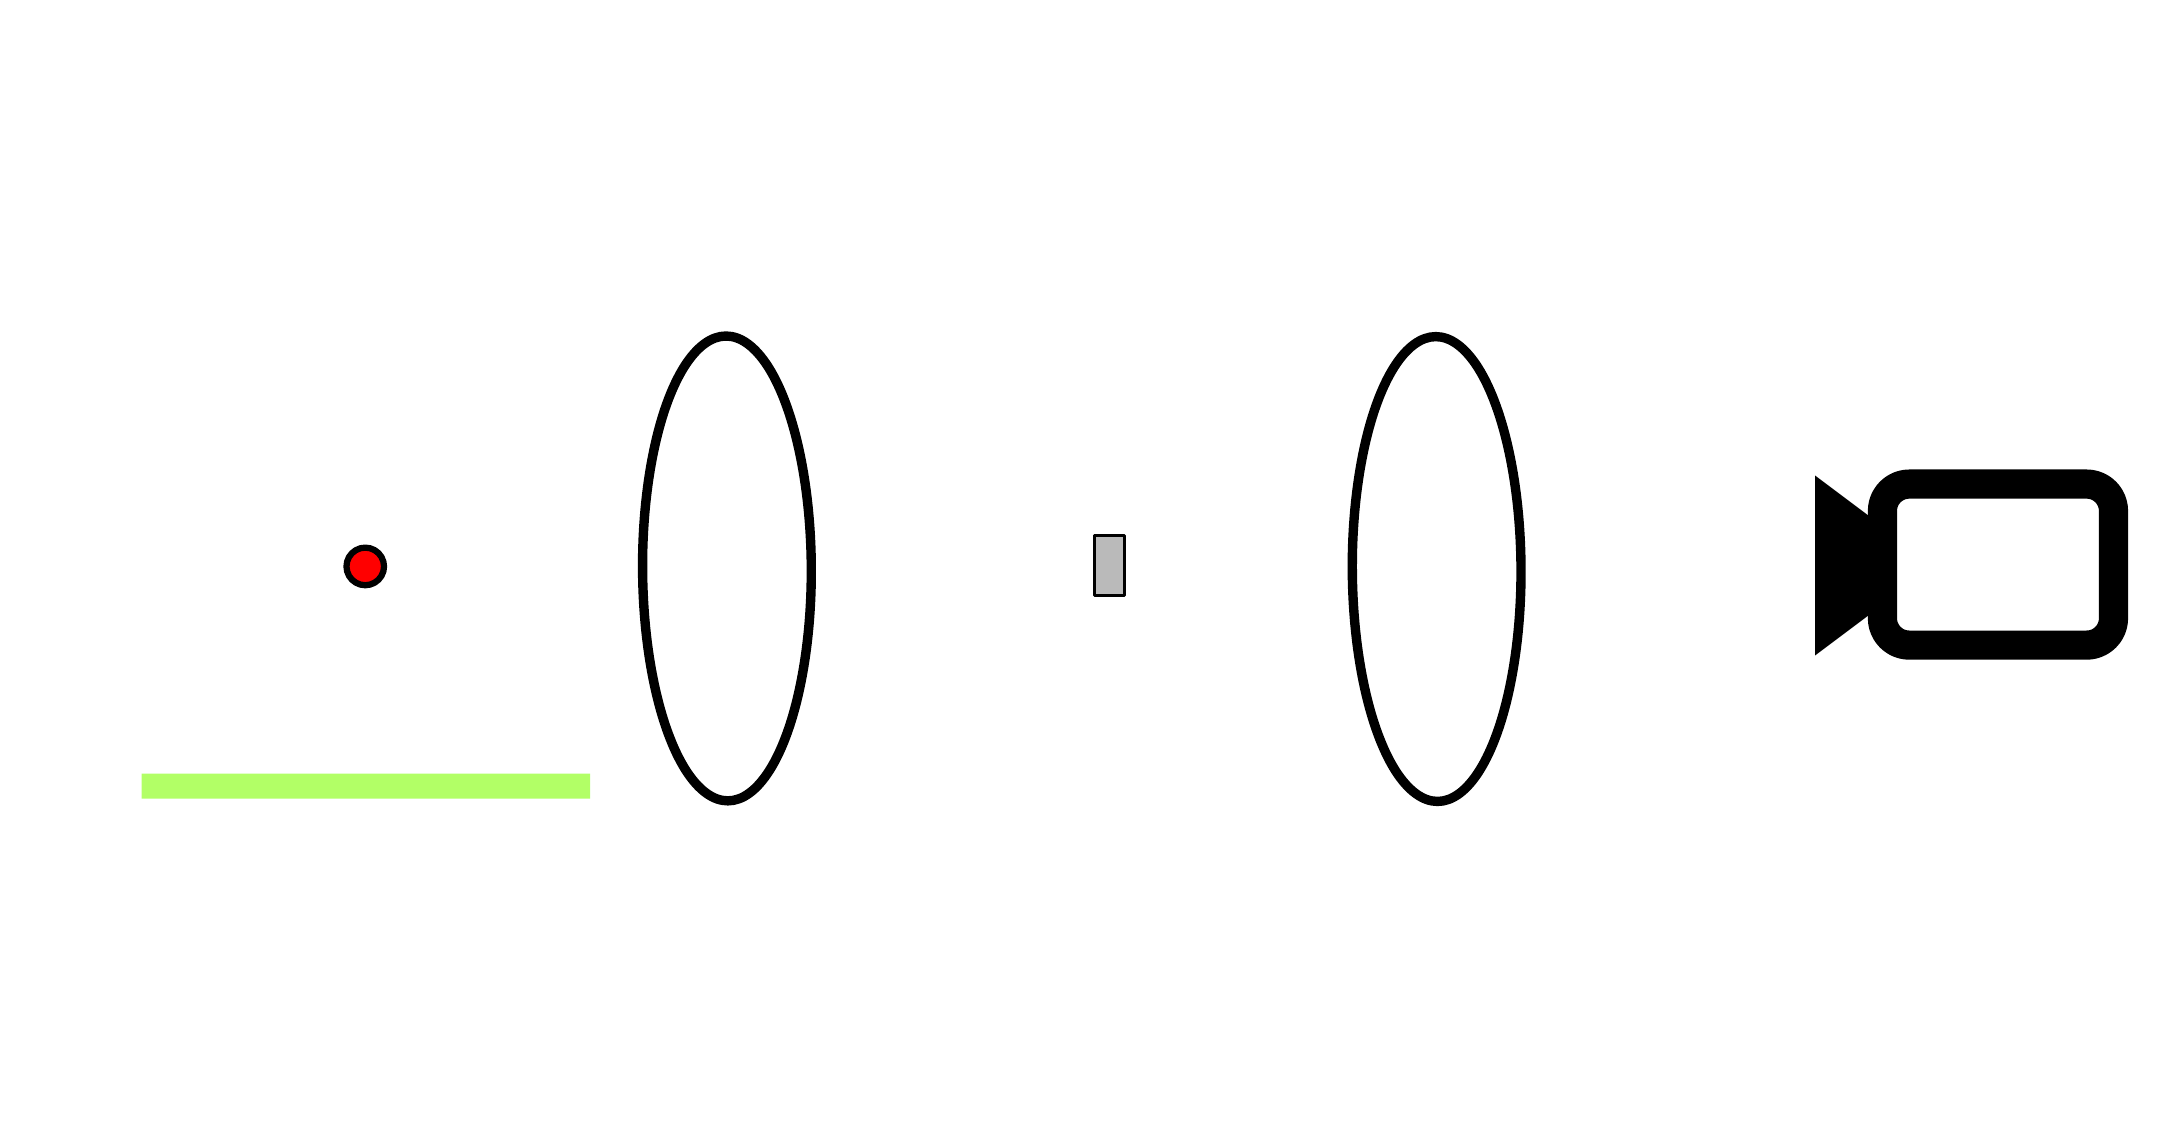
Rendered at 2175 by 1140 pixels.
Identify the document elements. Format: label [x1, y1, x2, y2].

text_box [1094, 535, 1125, 596]
text_box [642, 336, 812, 801]
text_box [346, 547, 385, 586]
text_box [1815, 475, 1876, 656]
text_box [1882, 484, 2114, 646]
text_box [1352, 336, 1522, 802]
